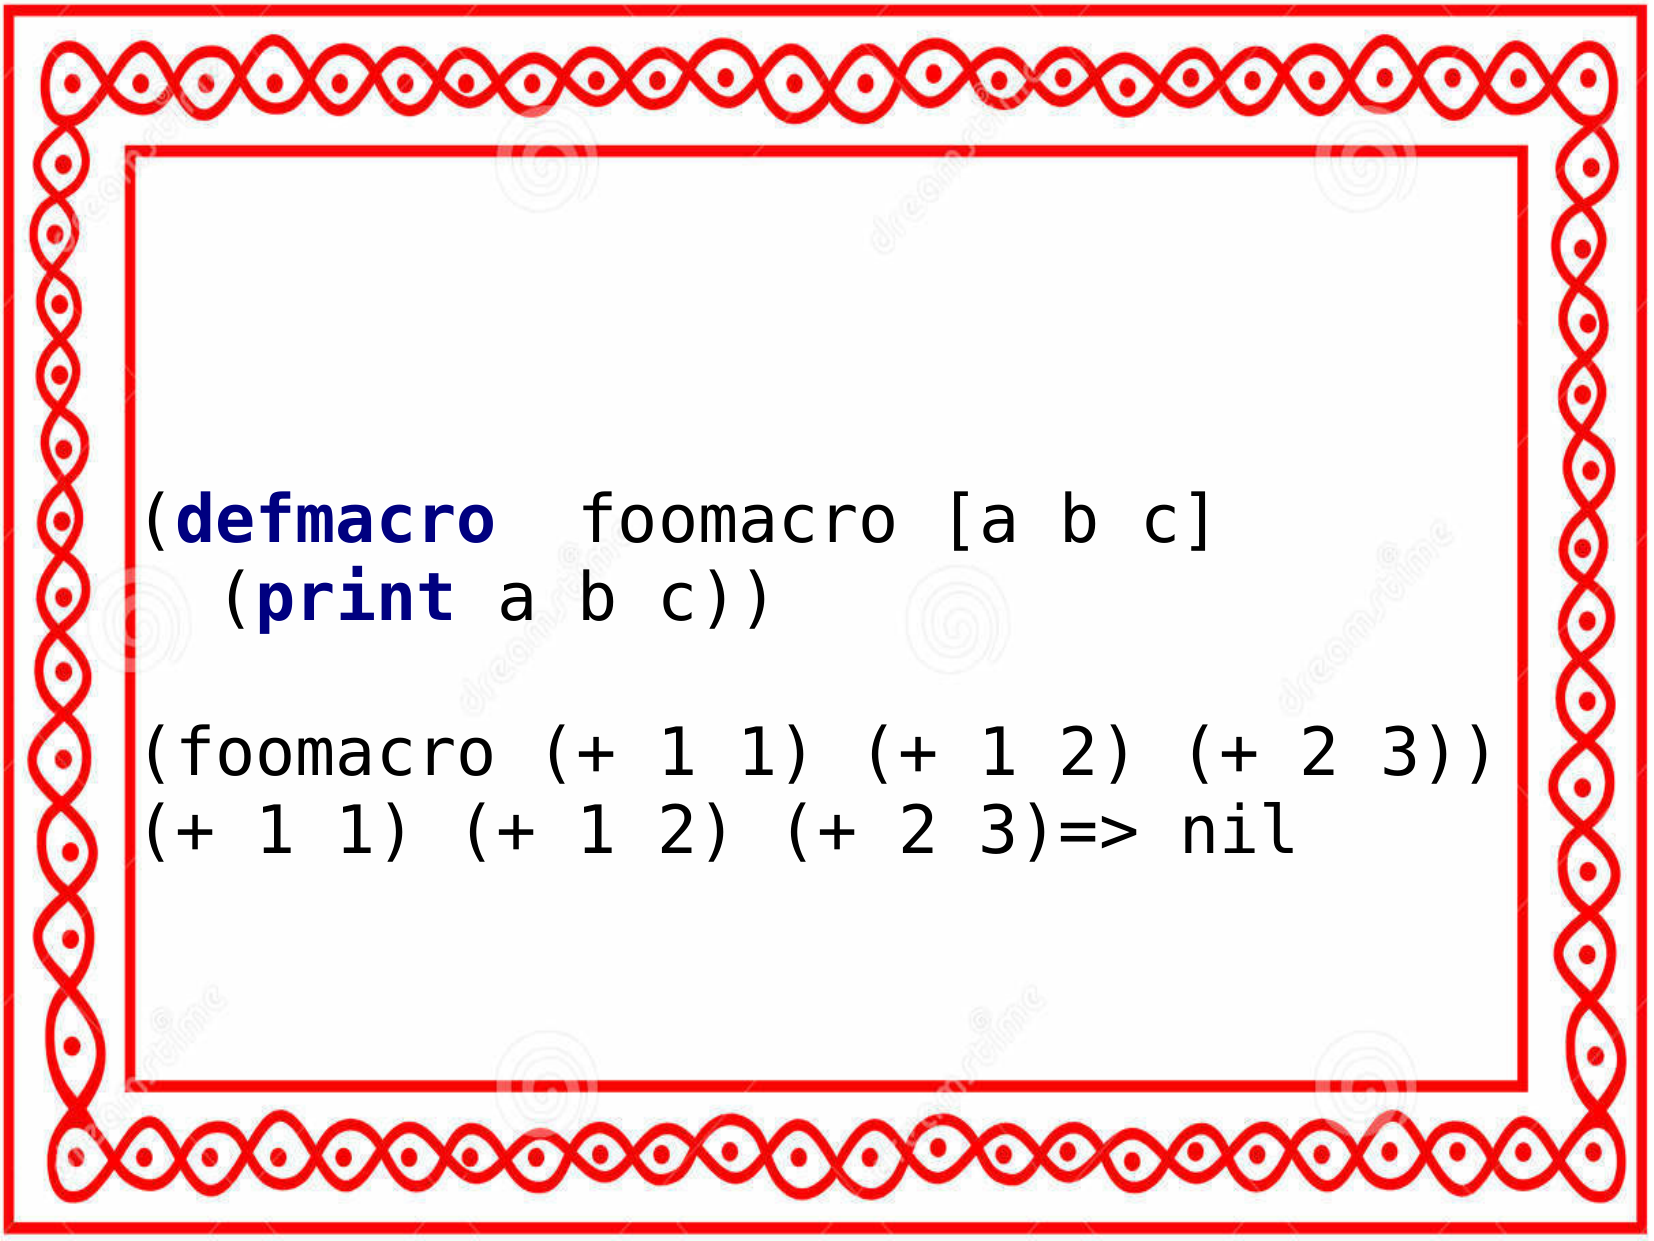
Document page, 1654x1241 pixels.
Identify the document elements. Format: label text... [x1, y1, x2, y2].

picture [0, 0, 1654, 1241]
subtitle (defmacro foomacro [a b c] (print a b c)) (foomacro (+ 1 1) (+ 1 2) (+ 2 3)) (+ 1 1) (+ 1 2) (+ 2 3)=> nil [135, 152, 1516, 1114]
